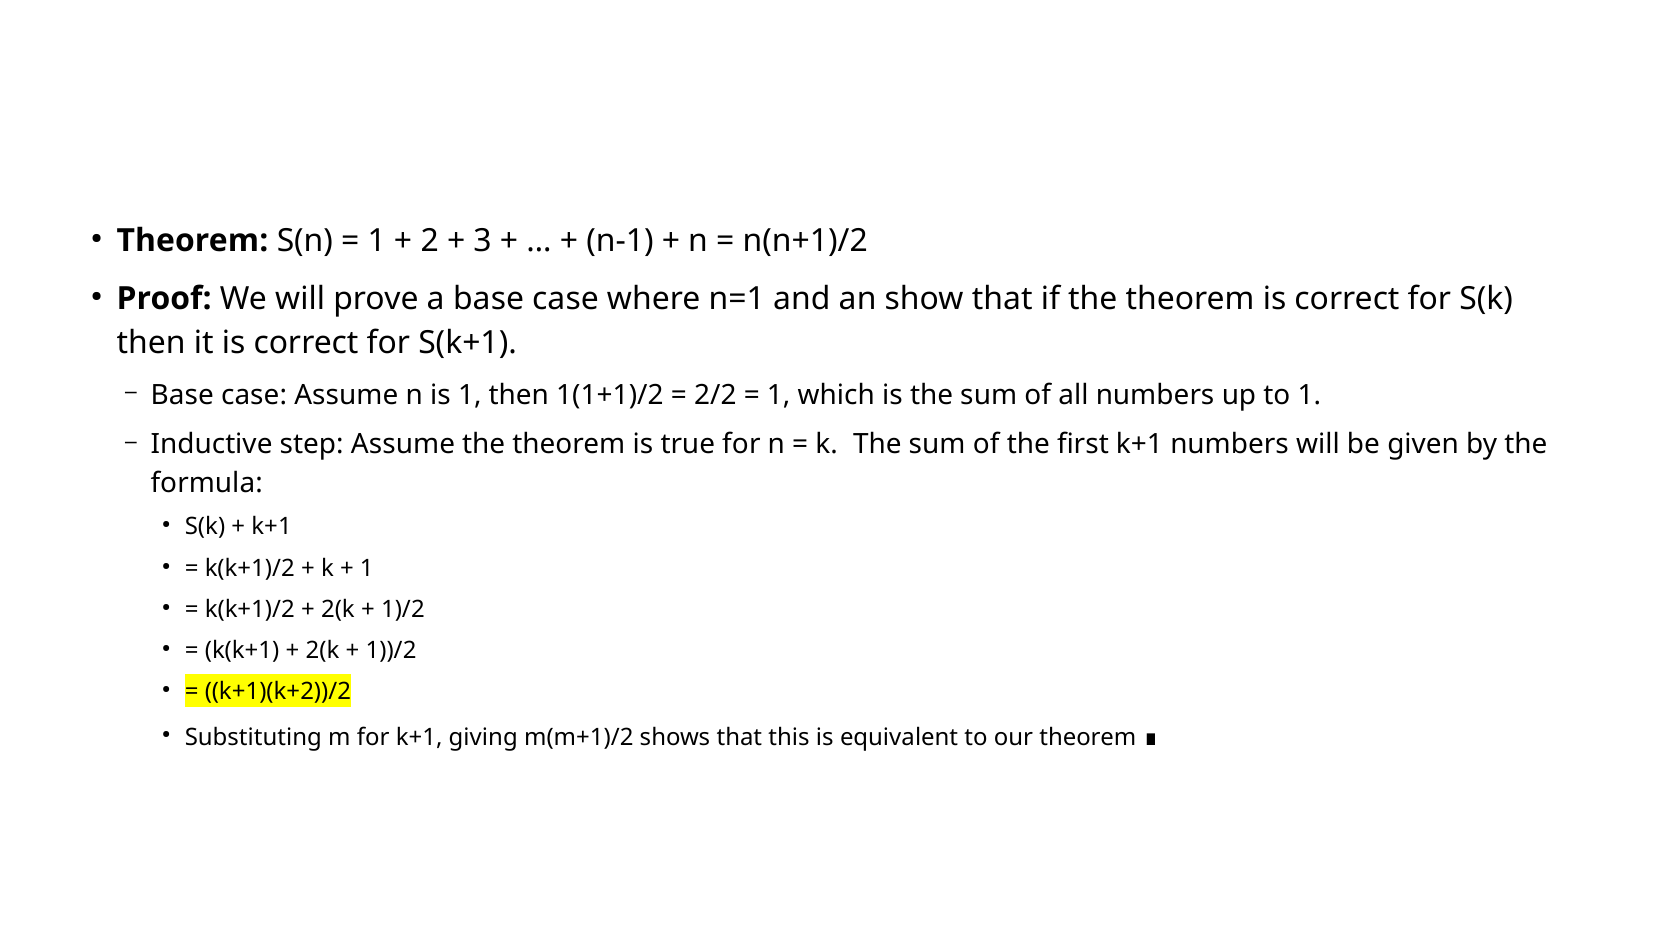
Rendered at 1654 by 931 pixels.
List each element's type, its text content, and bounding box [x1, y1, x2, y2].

list Theorem: S(n) = 1 + 2 + 3 + … + (n-1) + n = n(n+1)/2 Proof: We will prove a base case where n=1 and an show that if the theorem is correct for S(k) then it is correct for S(k+1). Base case: Assume n is 1, then 1(1+1)/2 = 2/2 = 1, which is the sum of all numbers up to 1. Inductive step: Assume the theorem is true for n = k. The sum of the first k+1 numbers will be given by the formula: S(k) + k+1 = k(k+1)/2 + k + 1 = k(k+1)/2 + 2(k + 1)/2 = (k(k+1) + 2(k + 1))/2 = ((k+1)(k+2))/2 Substituting m for k+1, giving m(m+1)/2 shows that this is equivalent to our theorem ∎ [82, 217, 1571, 758]
